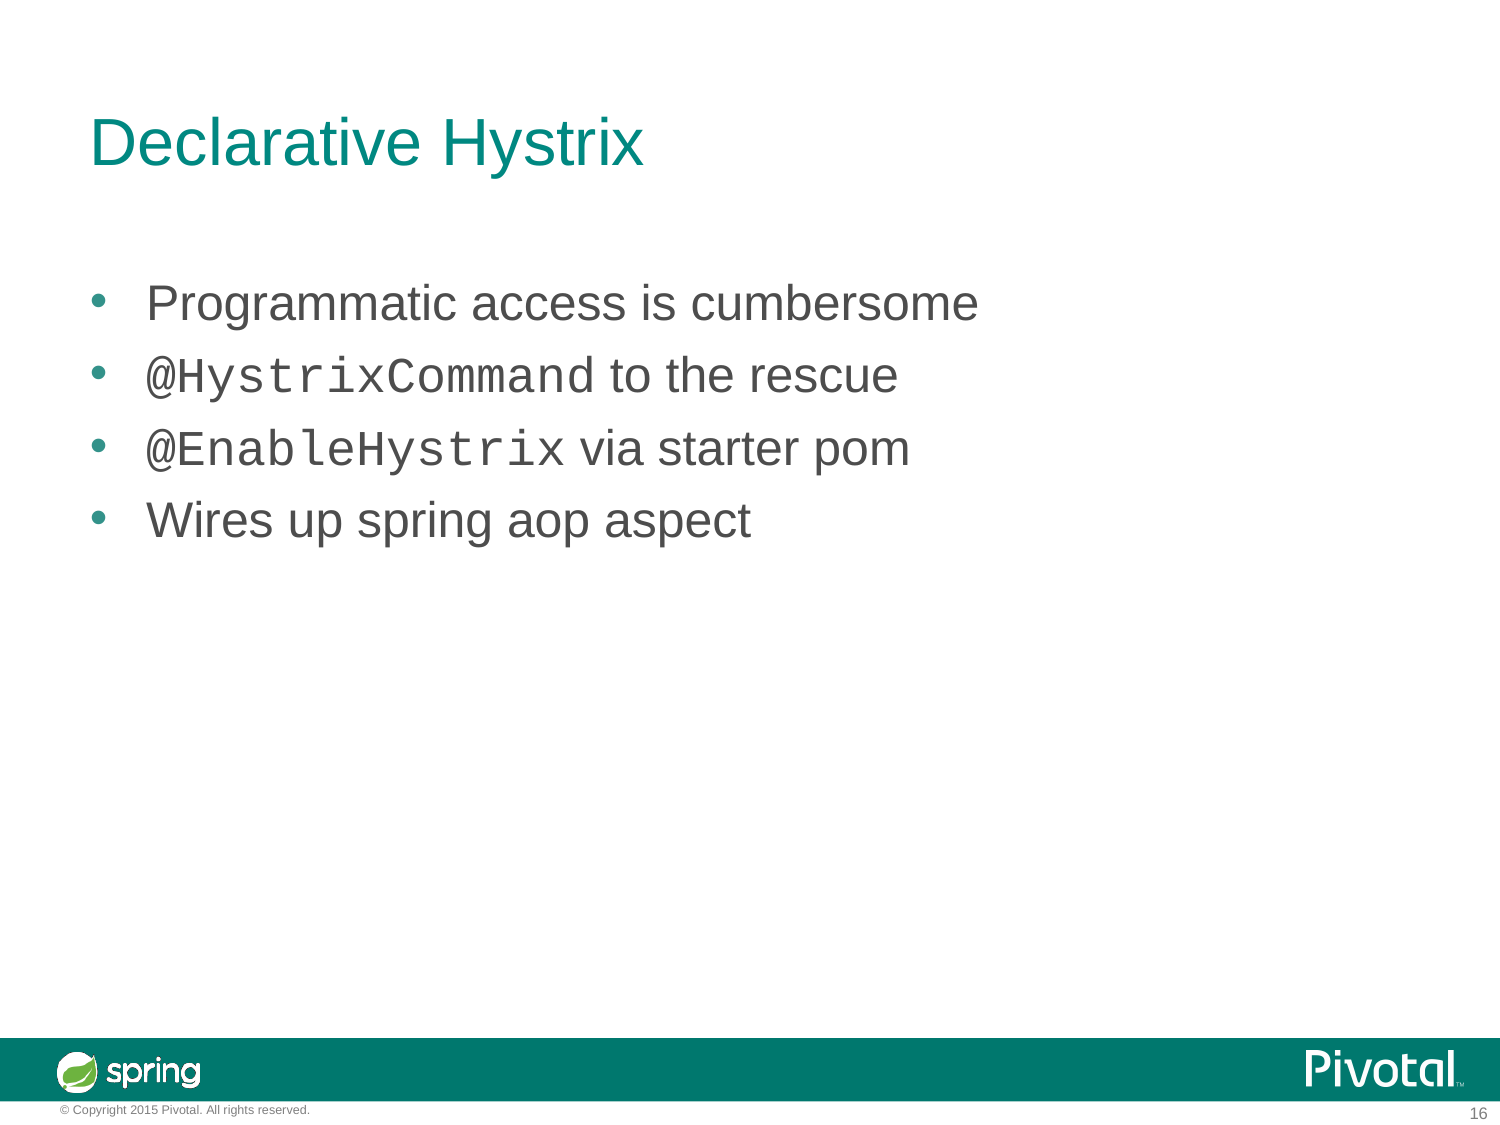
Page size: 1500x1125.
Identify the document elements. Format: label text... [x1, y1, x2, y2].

picture [1306, 1050, 1464, 1087]
title Declarative Hystrix [75, 45, 1426, 233]
picture [32, 1041, 210, 1103]
list Programmatic access is cumbersome @HystrixCommand to the rescue @EnableHystrix via starter pom Wires up spring aop aspect [75, 262, 1426, 931]
